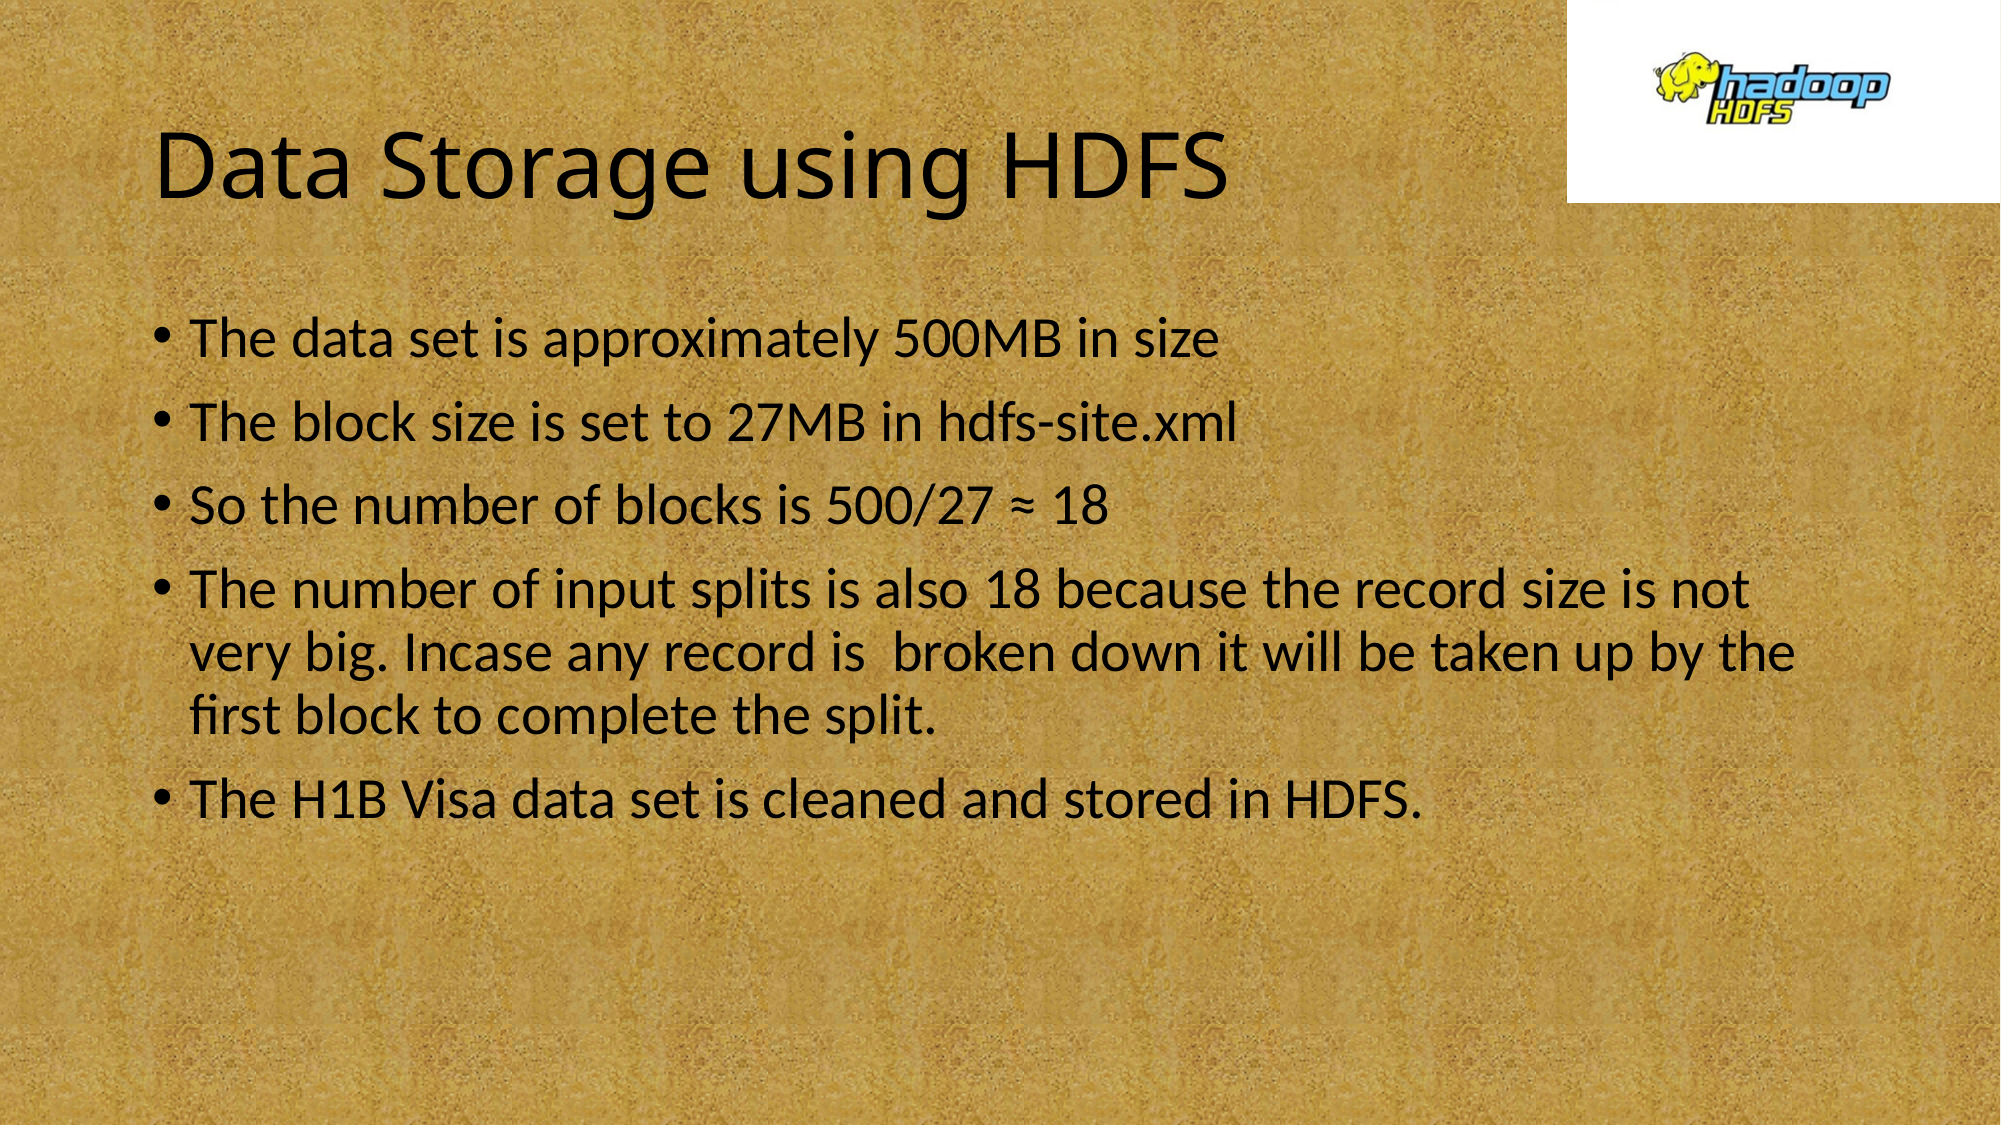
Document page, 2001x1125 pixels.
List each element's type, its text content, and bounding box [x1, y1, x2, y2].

list The data set is approximately 500MB in size The block size is set to 27MB in hdfs-site.xml So the number of blocks is 500/27 ≈ 18 The number of input splits is also 18 because the record size is not very big. Incase any record is broken down it will be taken up by the first block to complete the split. The H1B Visa data set is cleaned and stored in HDFS. [137, 299, 1863, 1014]
title Data Storage using HDFS [137, 59, 1863, 278]
picture [0, 0, 2001, 1125]
